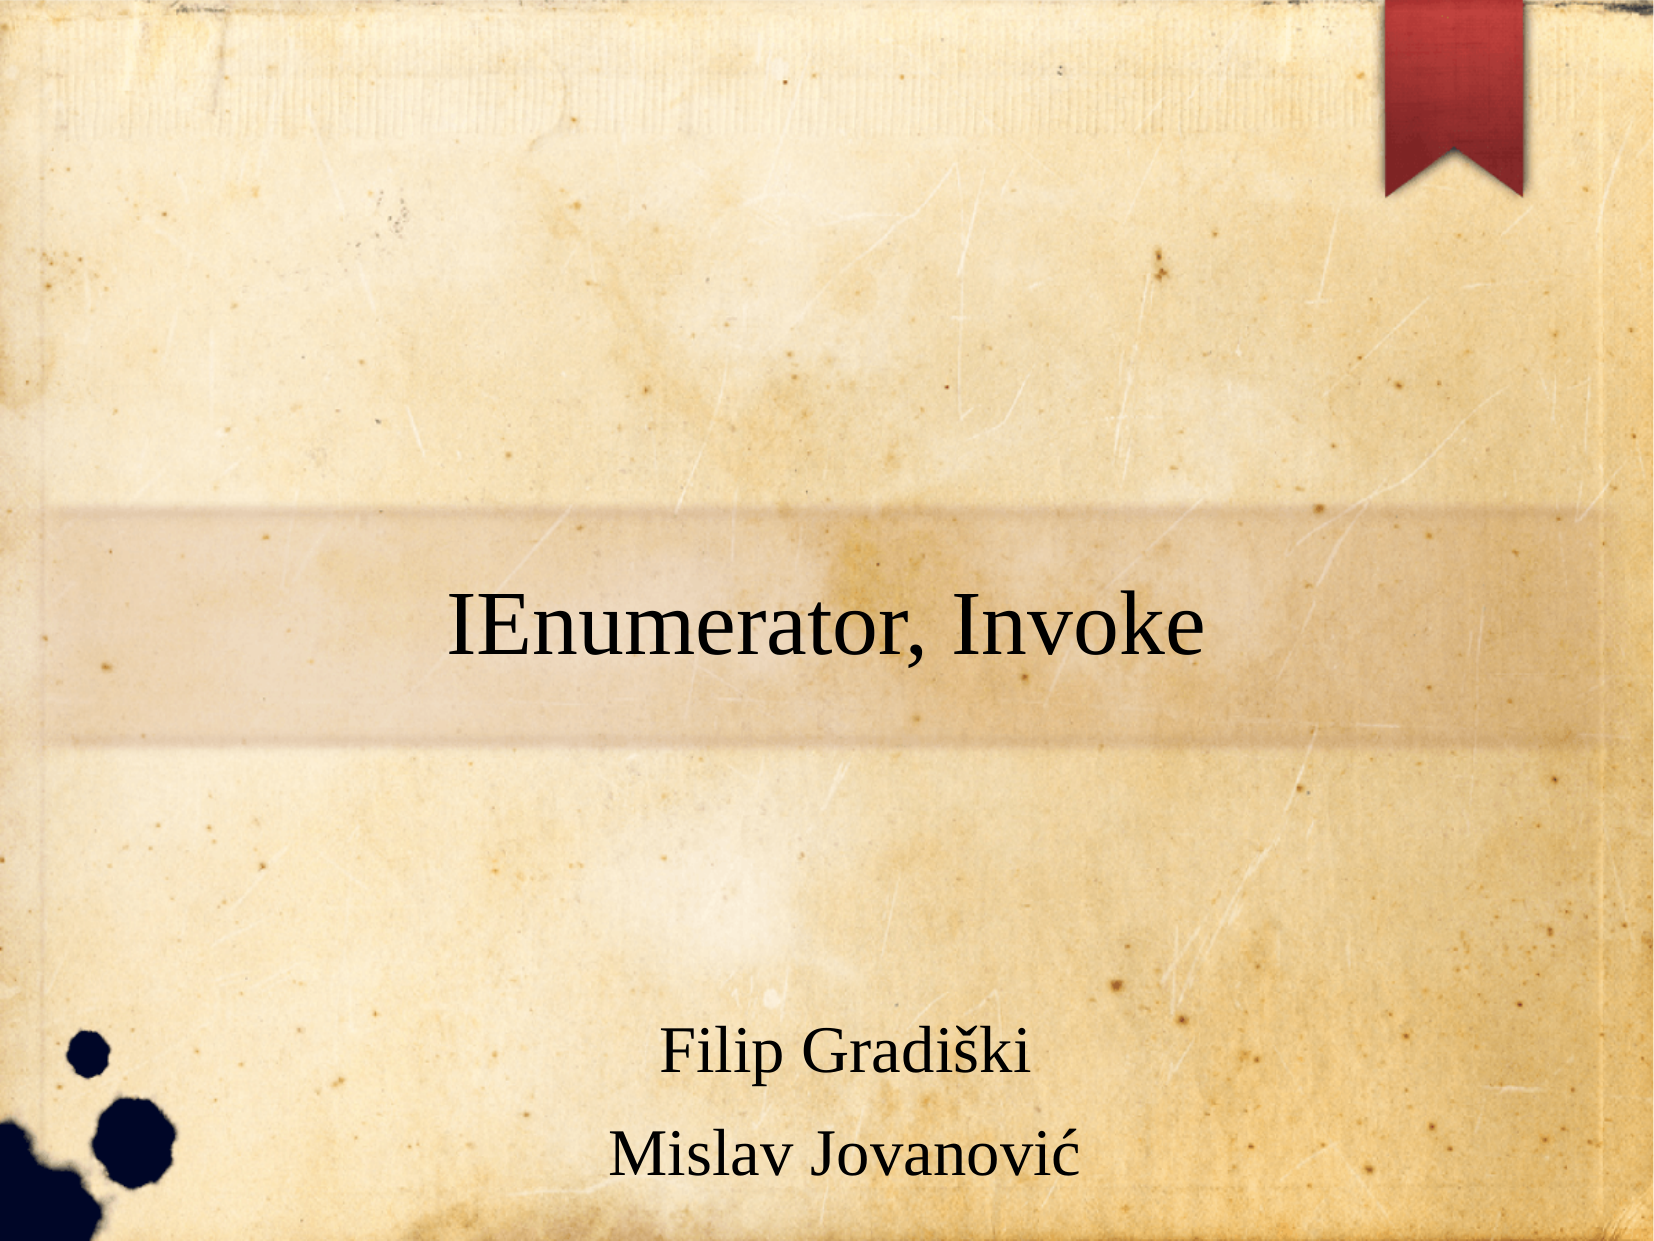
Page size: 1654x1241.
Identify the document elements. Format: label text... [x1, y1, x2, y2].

picture [0, 0, 1654, 1241]
list Filip Gradiški Mislav Jovanović [82, 1012, 1538, 1205]
title IEnumerator, Invoke [82, 519, 1571, 727]
